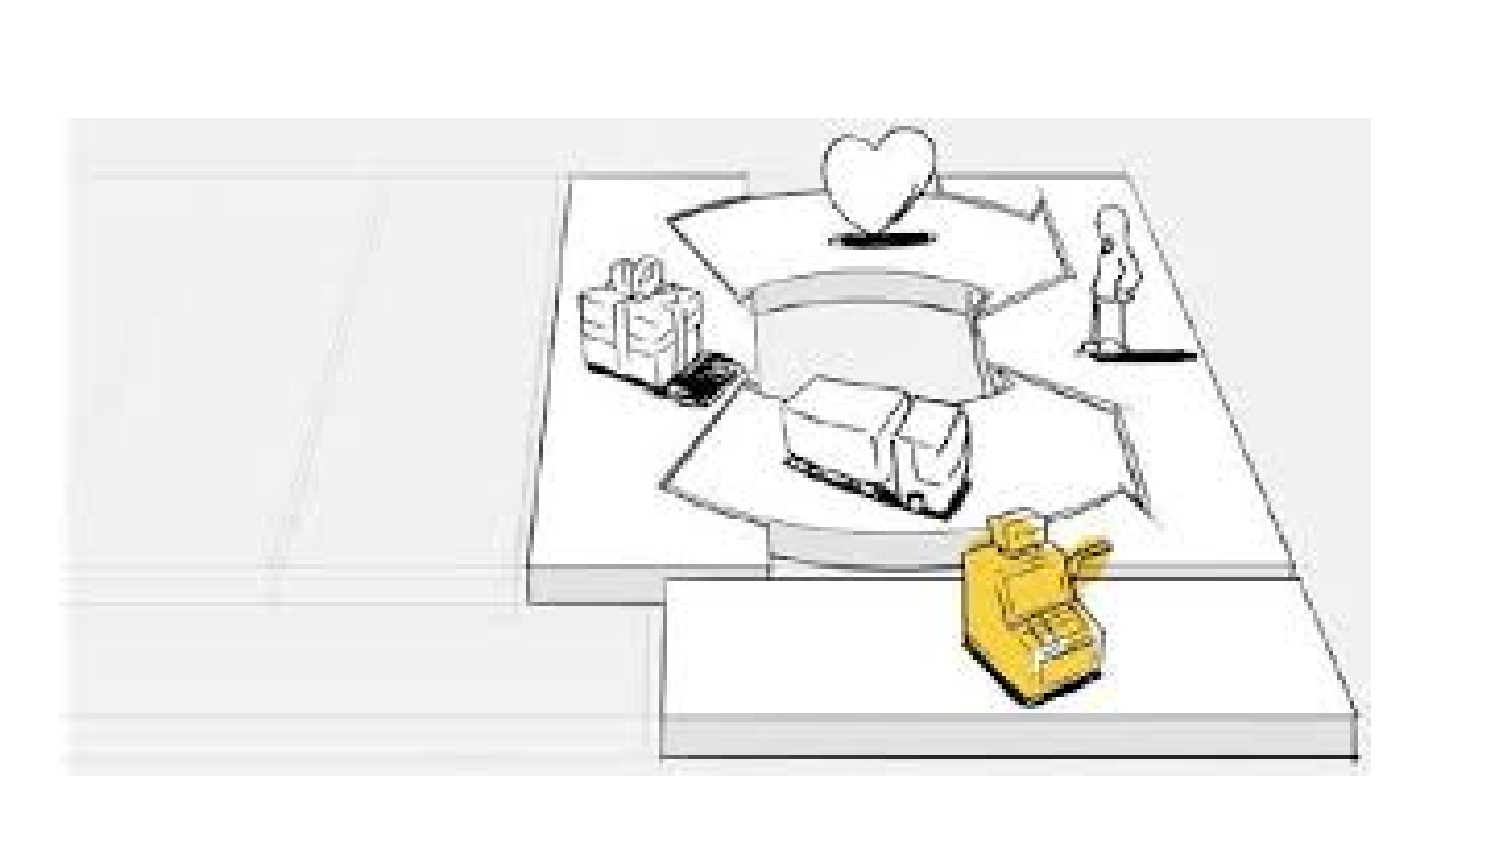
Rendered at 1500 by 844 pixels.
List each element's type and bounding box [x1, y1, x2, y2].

picture [59, 118, 1371, 776]
